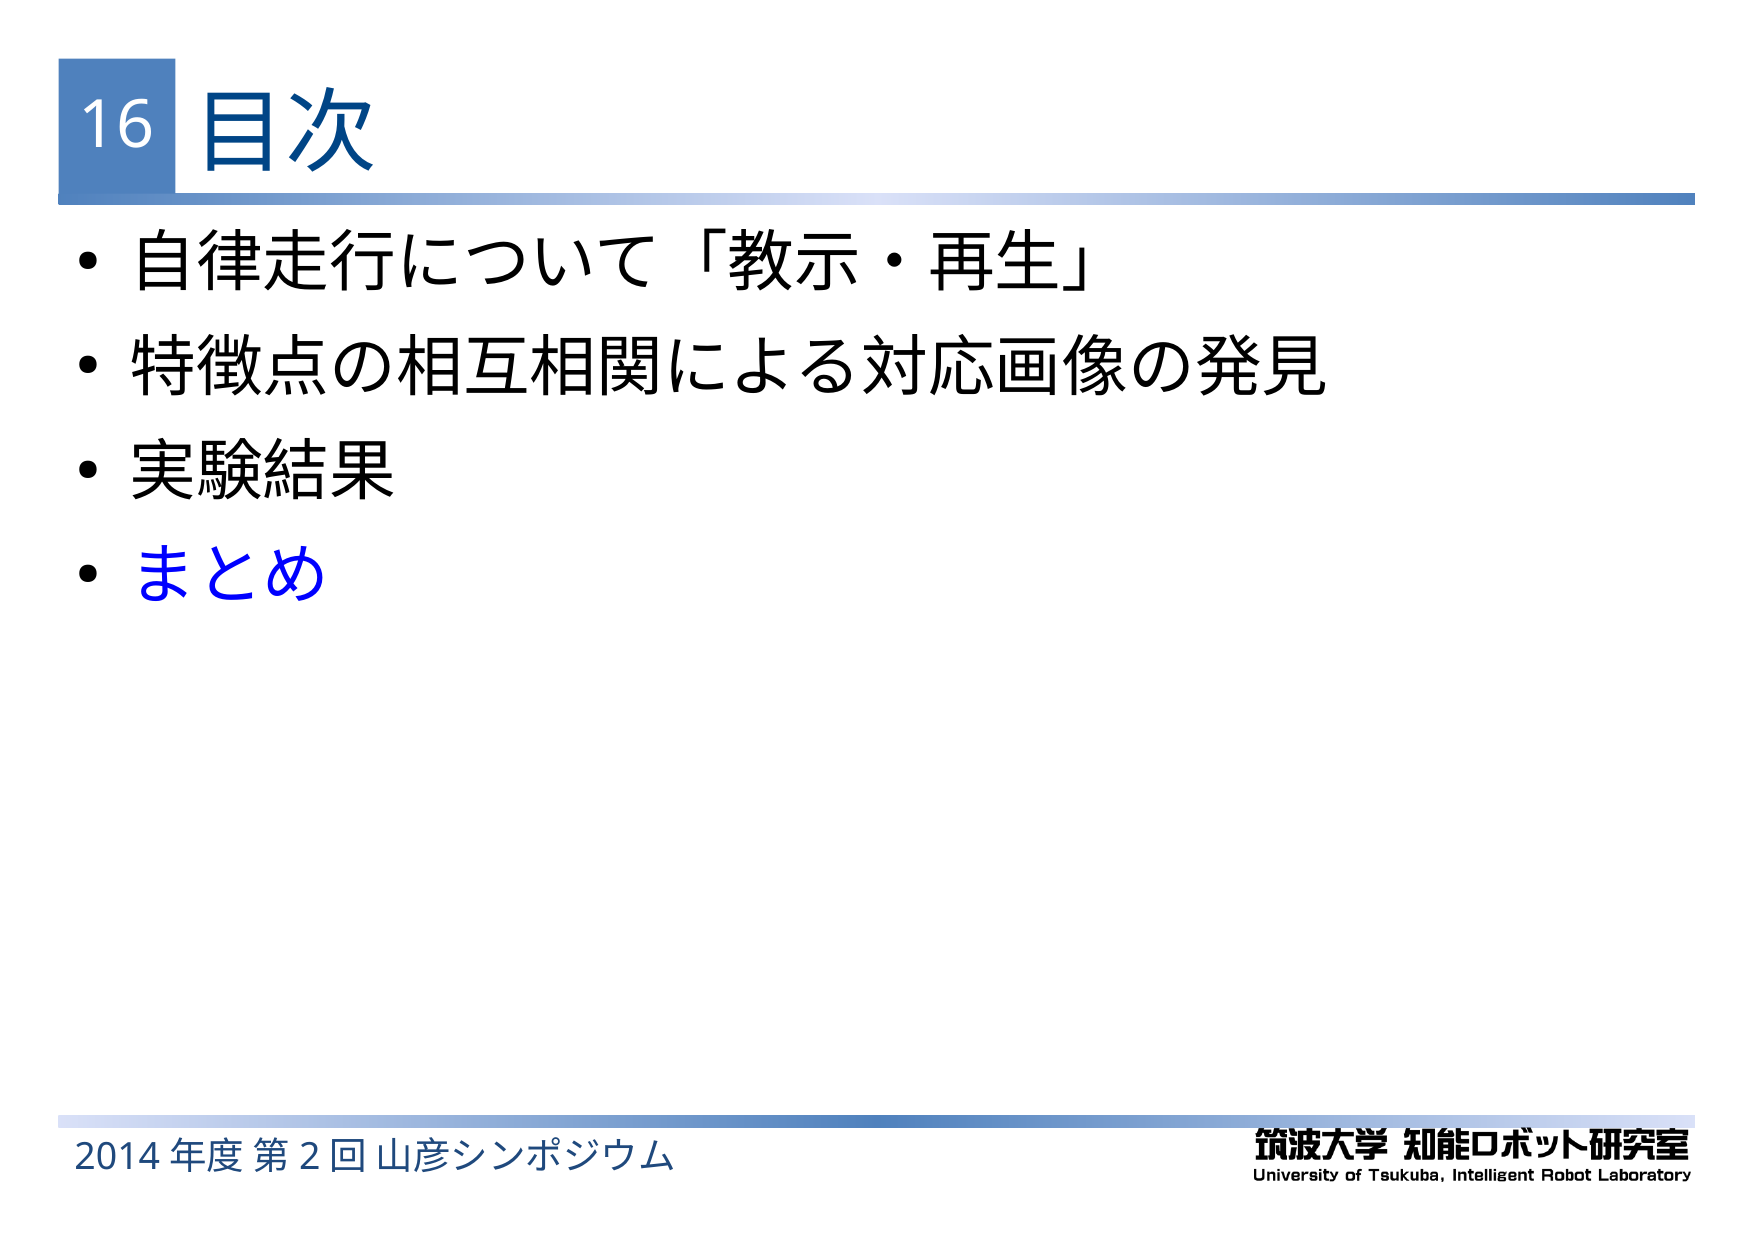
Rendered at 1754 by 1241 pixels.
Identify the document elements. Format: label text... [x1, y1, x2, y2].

list 自律走行について「教示・再生」 特徴点の相互相関による対応画像の発見 実験結果 まとめ [58, 223, 1696, 1116]
title 目次 [193, 61, 1651, 205]
picture [1252, 1127, 1691, 1182]
